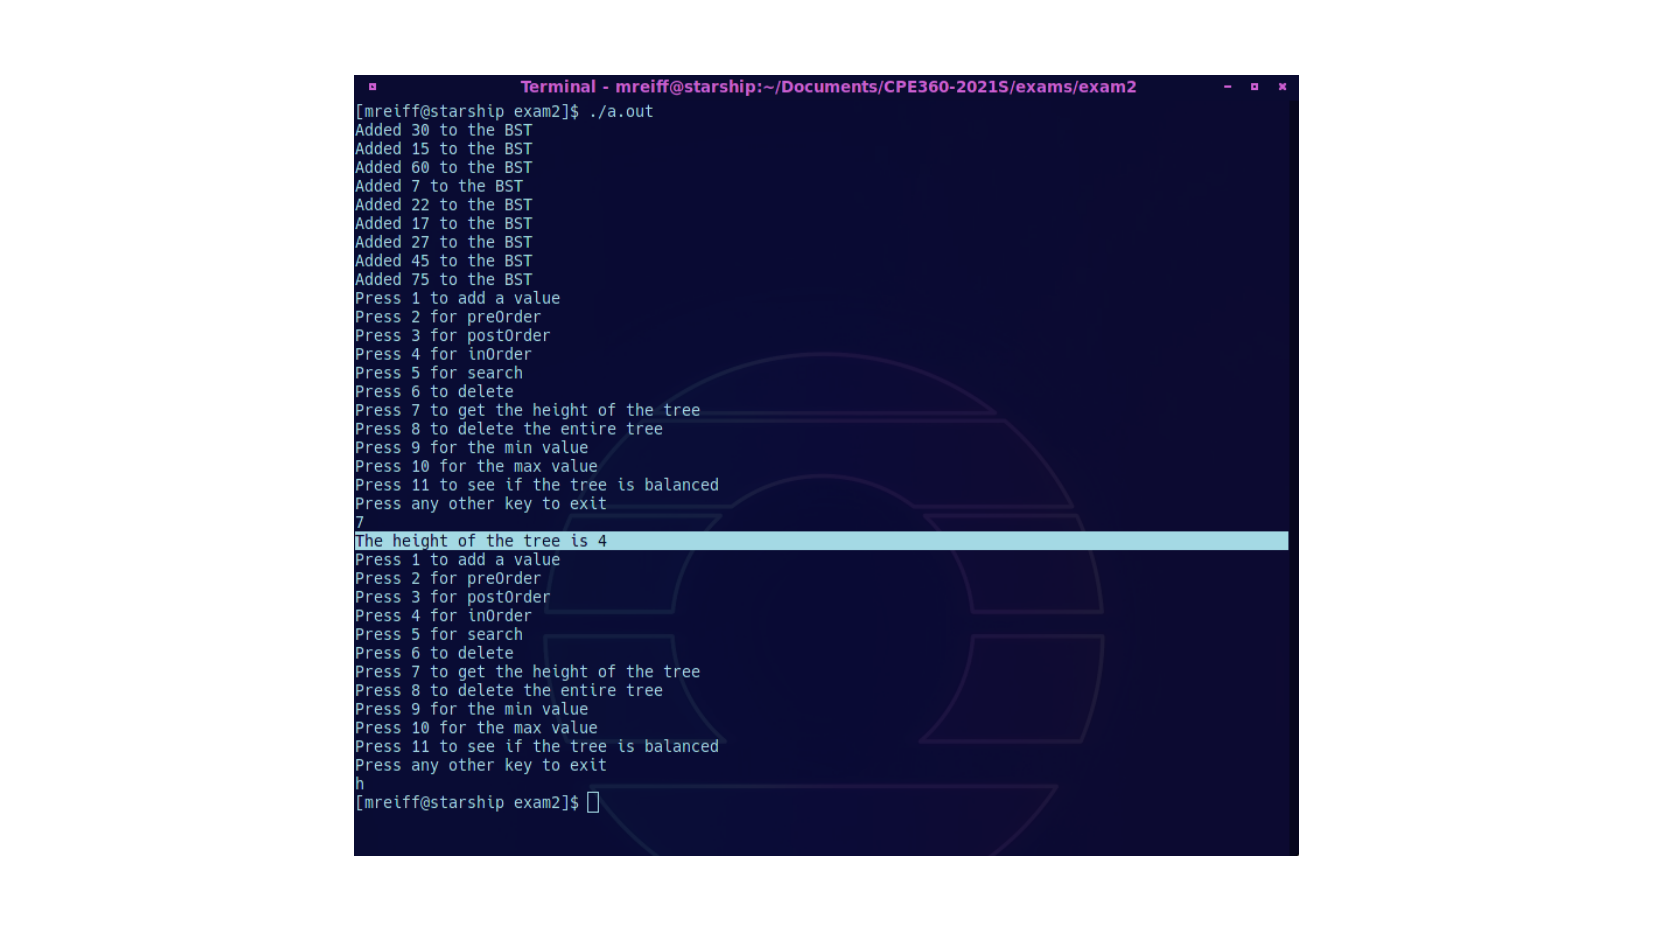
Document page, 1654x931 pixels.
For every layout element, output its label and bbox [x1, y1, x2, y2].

picture [354, 75, 1299, 856]
